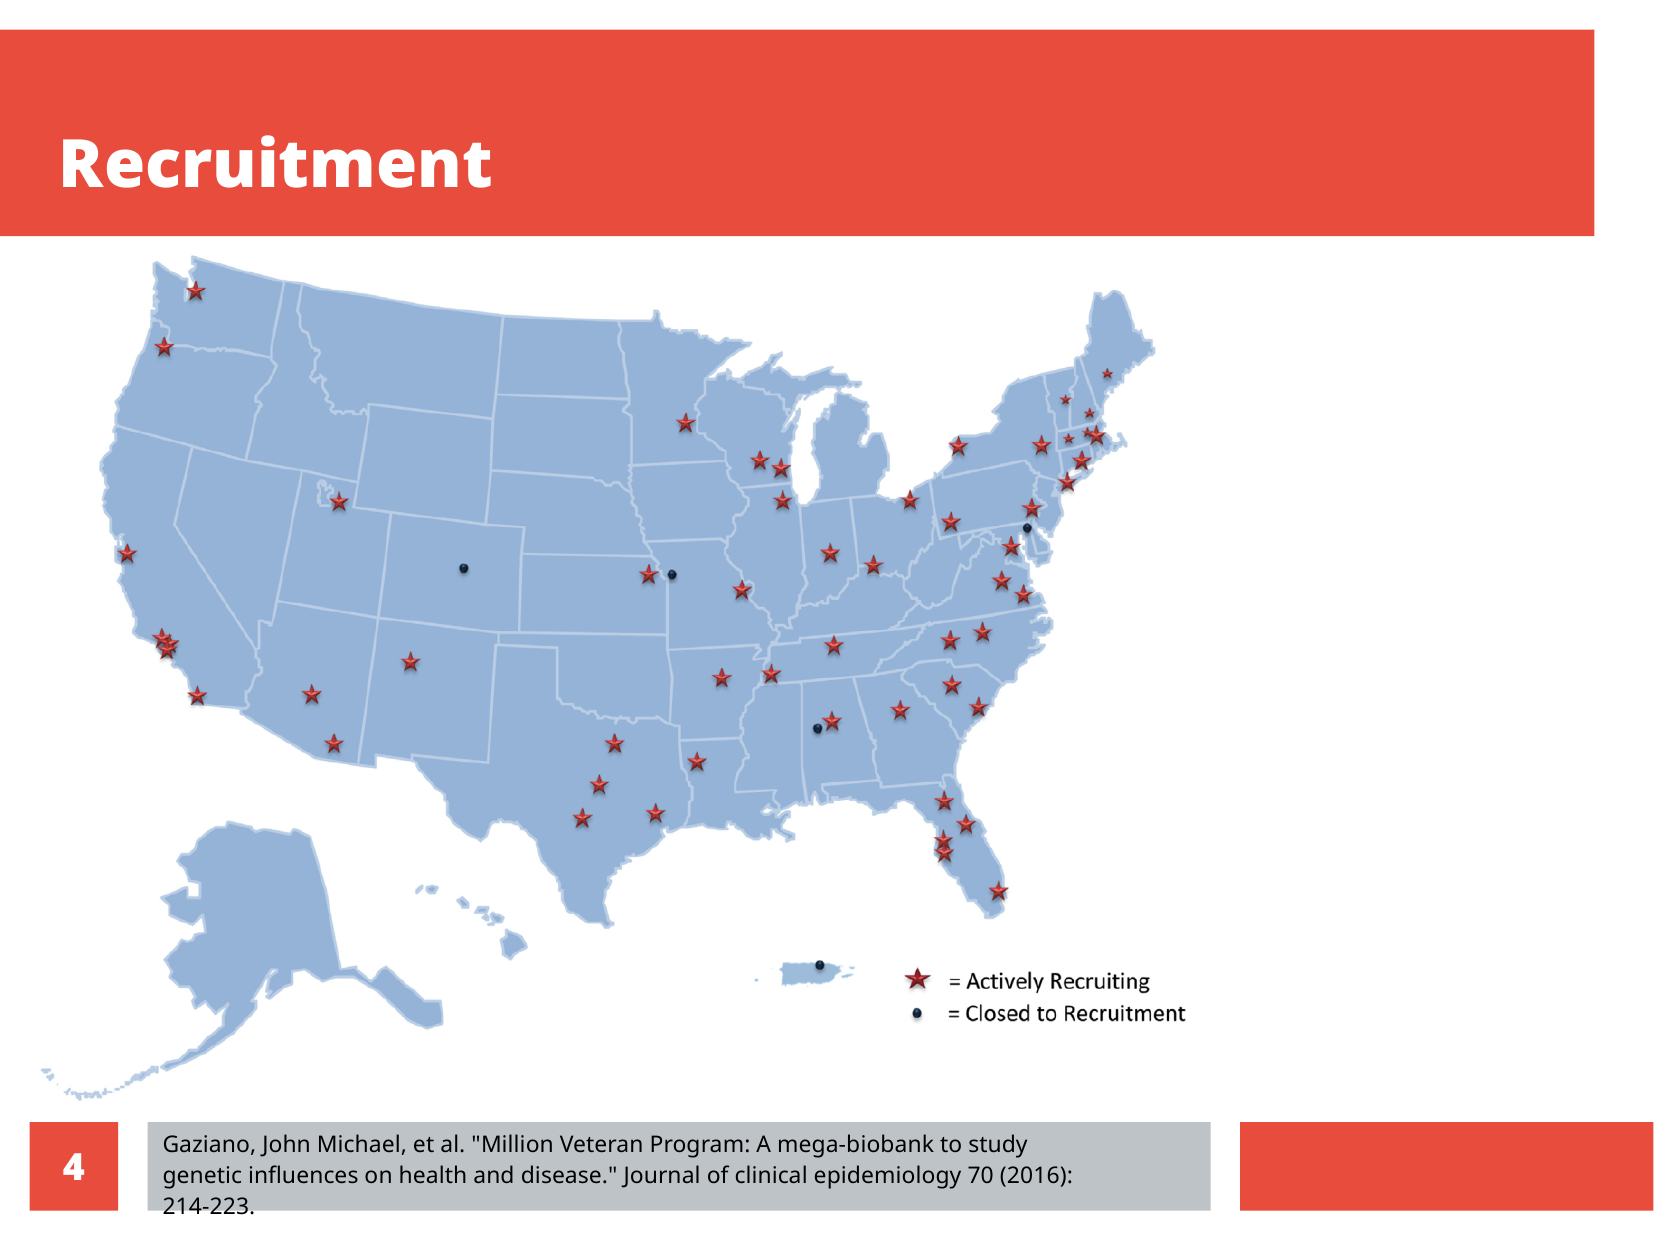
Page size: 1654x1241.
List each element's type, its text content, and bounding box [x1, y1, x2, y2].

text_box Gaziano, John Michael, et al. "Million Veteran Program: A mega-biobank to study genetic influences on health and disease." Journal of clinical epidemiology 70 (2016): 214-223. [147, 1120, 1118, 1216]
picture [37, 253, 1188, 1102]
title Recruitment [59, 59, 1595, 207]
